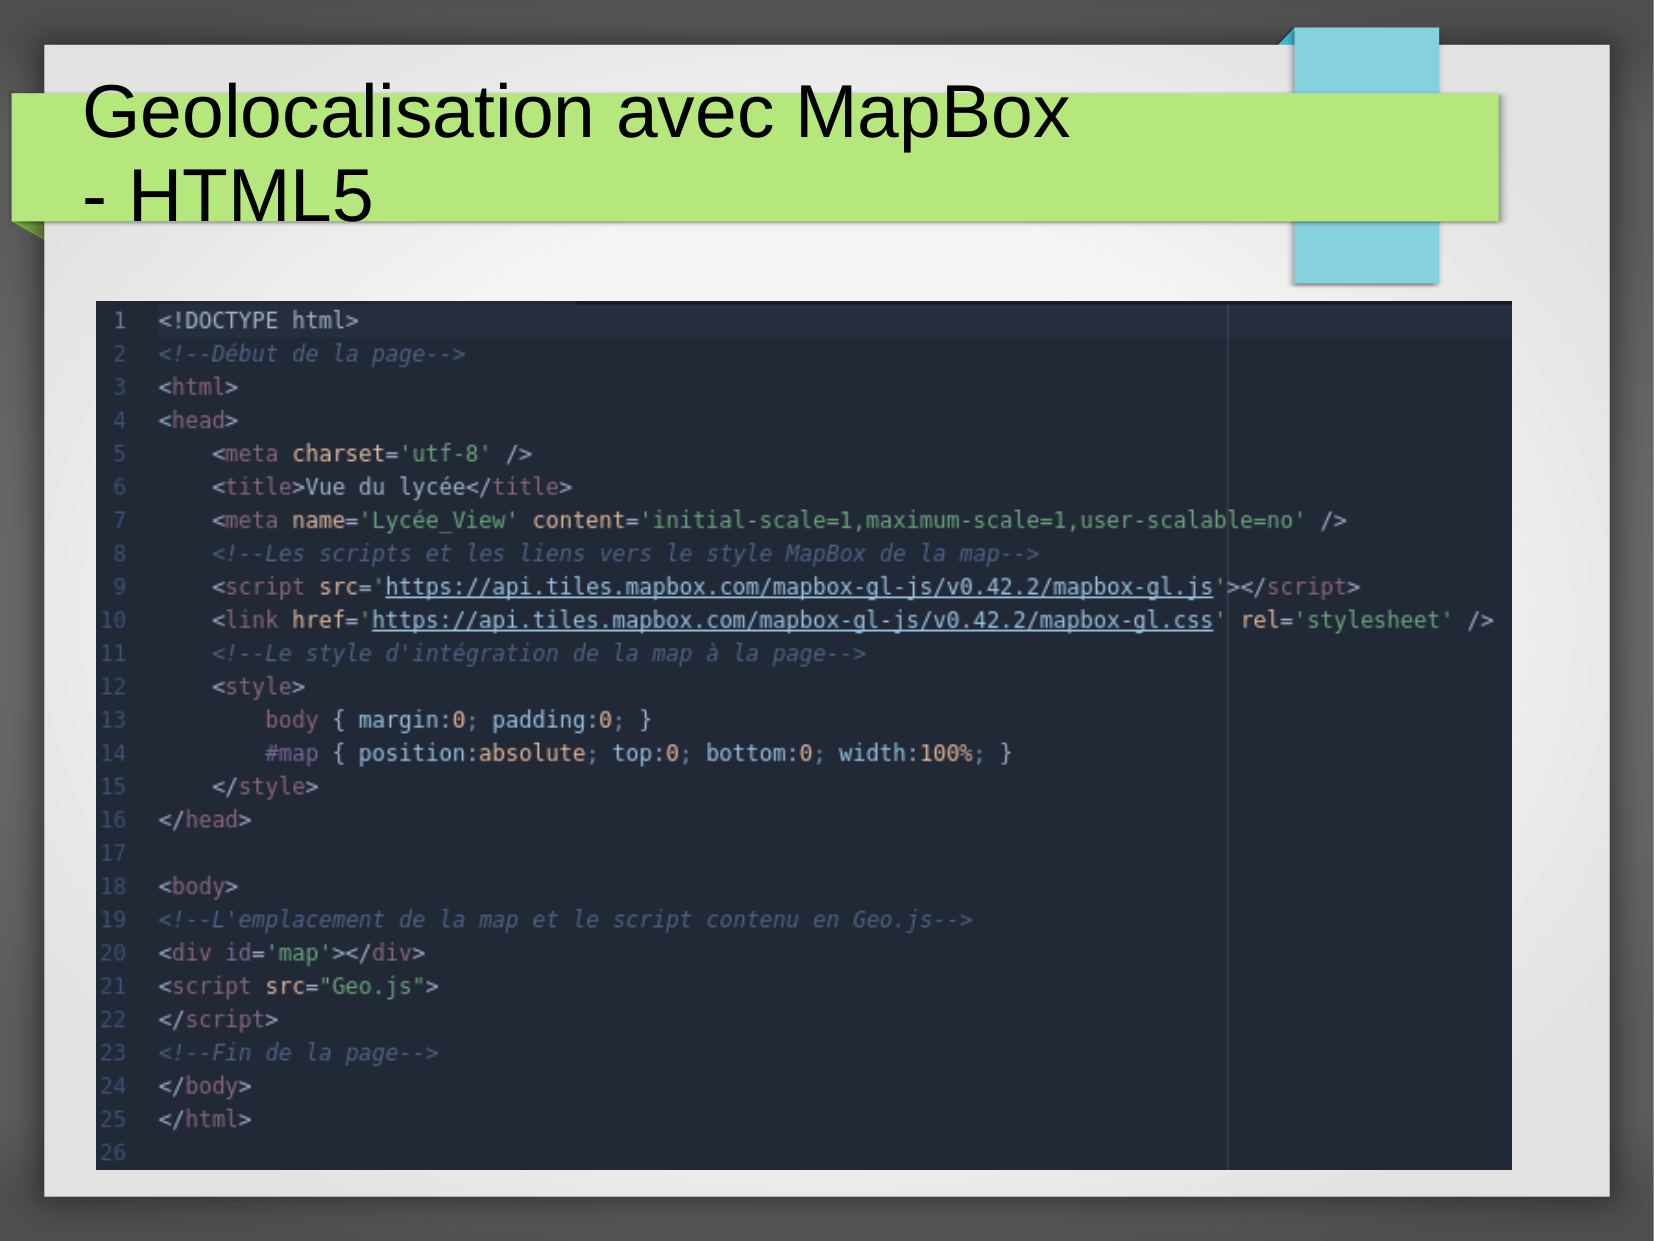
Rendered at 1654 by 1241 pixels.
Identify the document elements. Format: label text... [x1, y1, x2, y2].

picture [0, 0, 1654, 1241]
title Geolocalisation avec MapBox - HTML5 [82, 83, 1264, 224]
